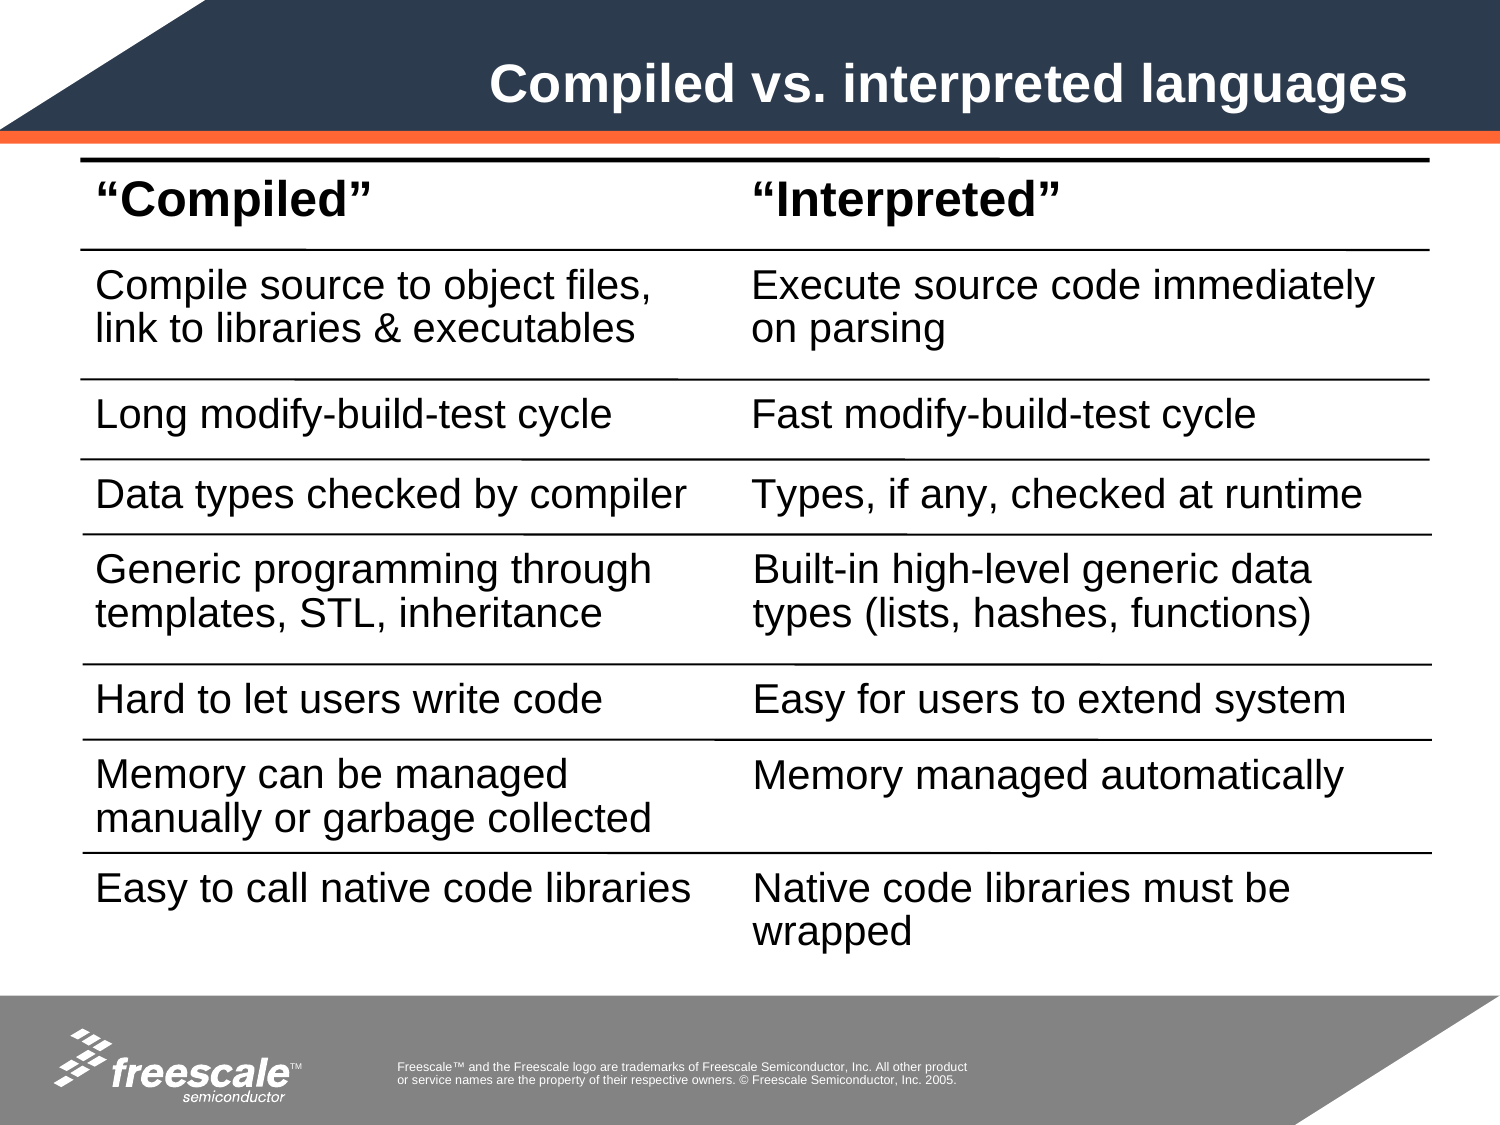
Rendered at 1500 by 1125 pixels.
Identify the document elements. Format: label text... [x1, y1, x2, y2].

text_box Execute source code immediately on parsing [736, 251, 1429, 367]
text_box Memory can be managed manually or garbage collected [80, 739, 736, 852]
text_box “Interpreted” [736, 163, 1429, 242]
text_box Easy for users to extend system [738, 666, 1431, 738]
text_box Data types checked by compiler [80, 461, 736, 533]
text_box Types, if any, checked at runtime [736, 461, 1429, 533]
text_box Native code libraries must be wrapped [738, 855, 1431, 970]
title Compiled vs. interpreted languages [75, 0, 1426, 197]
text_box Compile source to object files, link to libraries & executables [80, 251, 736, 367]
text_box Fast modify-build-test cycle [736, 381, 1429, 453]
text_box “Compiled” [80, 163, 736, 242]
text_box Generic programming through templates, STL, inheritance [80, 534, 736, 651]
text_box Built-in high-level generic data types (lists, hashes, functions) [738, 536, 1431, 651]
text_box Hard to let users write code [80, 664, 736, 738]
text_box Long modify-build-test cycle [80, 381, 736, 453]
text_box Easy to call native code libraries [80, 852, 736, 927]
text_box Memory managed automatically [738, 741, 1431, 813]
